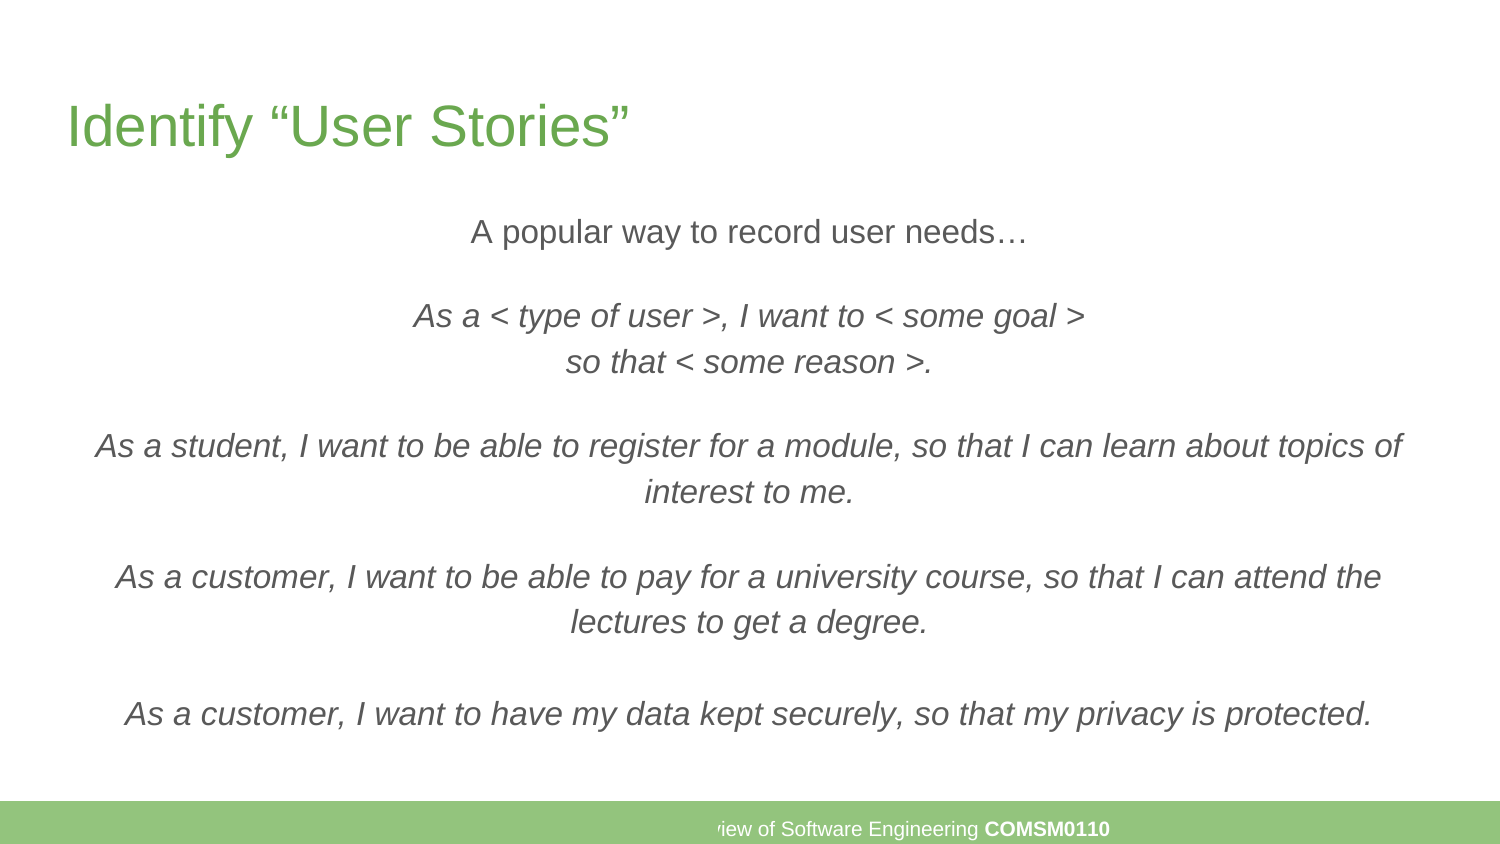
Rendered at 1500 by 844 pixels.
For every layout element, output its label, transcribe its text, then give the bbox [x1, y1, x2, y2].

title Identify “User Stories” [51, 72, 1449, 167]
list A popular way to record user needs… As a < type of user >, I want to < some goal > so that < some reason >. As a student, I want to be able to register for a module, so that I can learn about topics of interest to me. As a customer, I want to be able to pay for a university course, so that I can attend the lectures to get a degree. As a customer, I want to have my data kept securely, so that my privacy is protected. [51, 189, 1449, 750]
